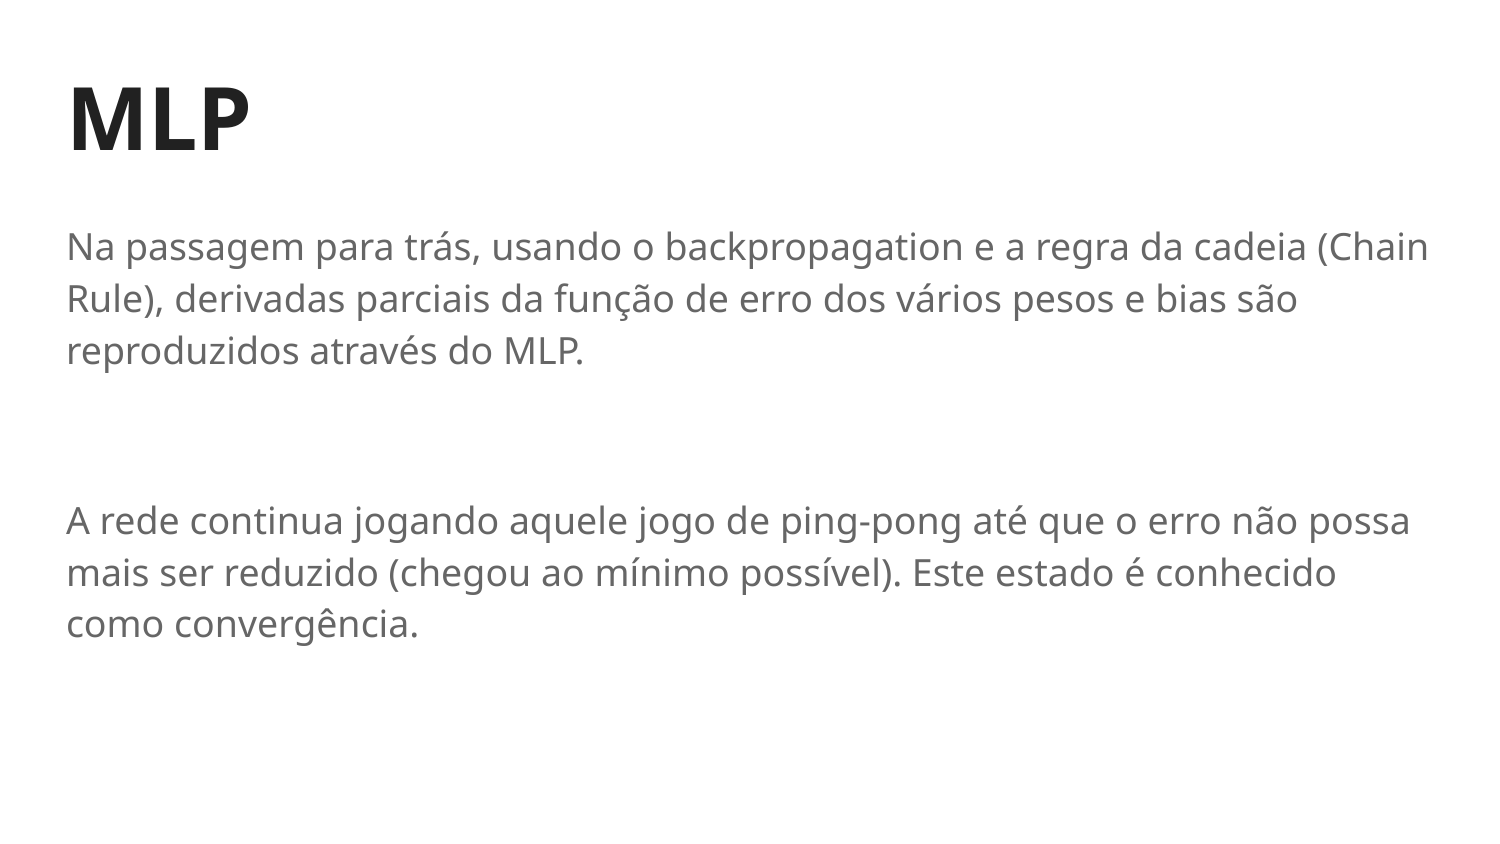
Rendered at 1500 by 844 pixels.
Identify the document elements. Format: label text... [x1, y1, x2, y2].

title MLP [51, 48, 1449, 180]
list Na passagem para trás, usando o backpropagation e a regra da cadeia (Chain Rule), derivadas parciais da função de erro dos vários pesos e bias são reproduzidos através do MLP. A rede continua jogando aquele jogo de ping-pong até que o erro não possa mais ser reduzido (chegou ao mínimo possível). Este estado é conhecido como convergência. [51, 201, 1449, 750]
